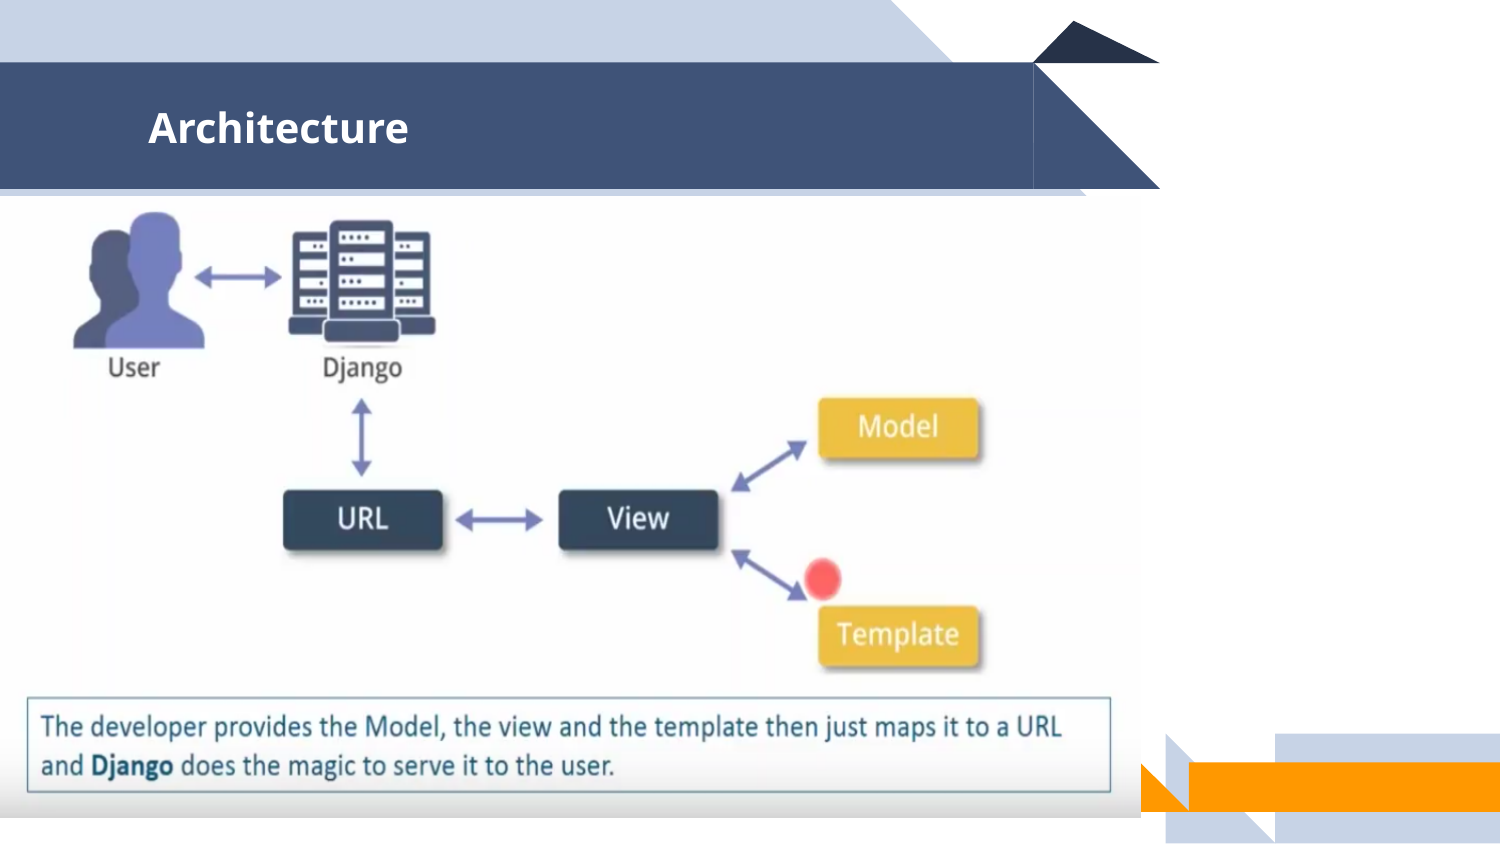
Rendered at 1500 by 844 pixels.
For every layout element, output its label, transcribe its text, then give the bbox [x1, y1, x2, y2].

picture [0, 196, 1141, 818]
text_box Architecture [133, 64, 996, 190]
